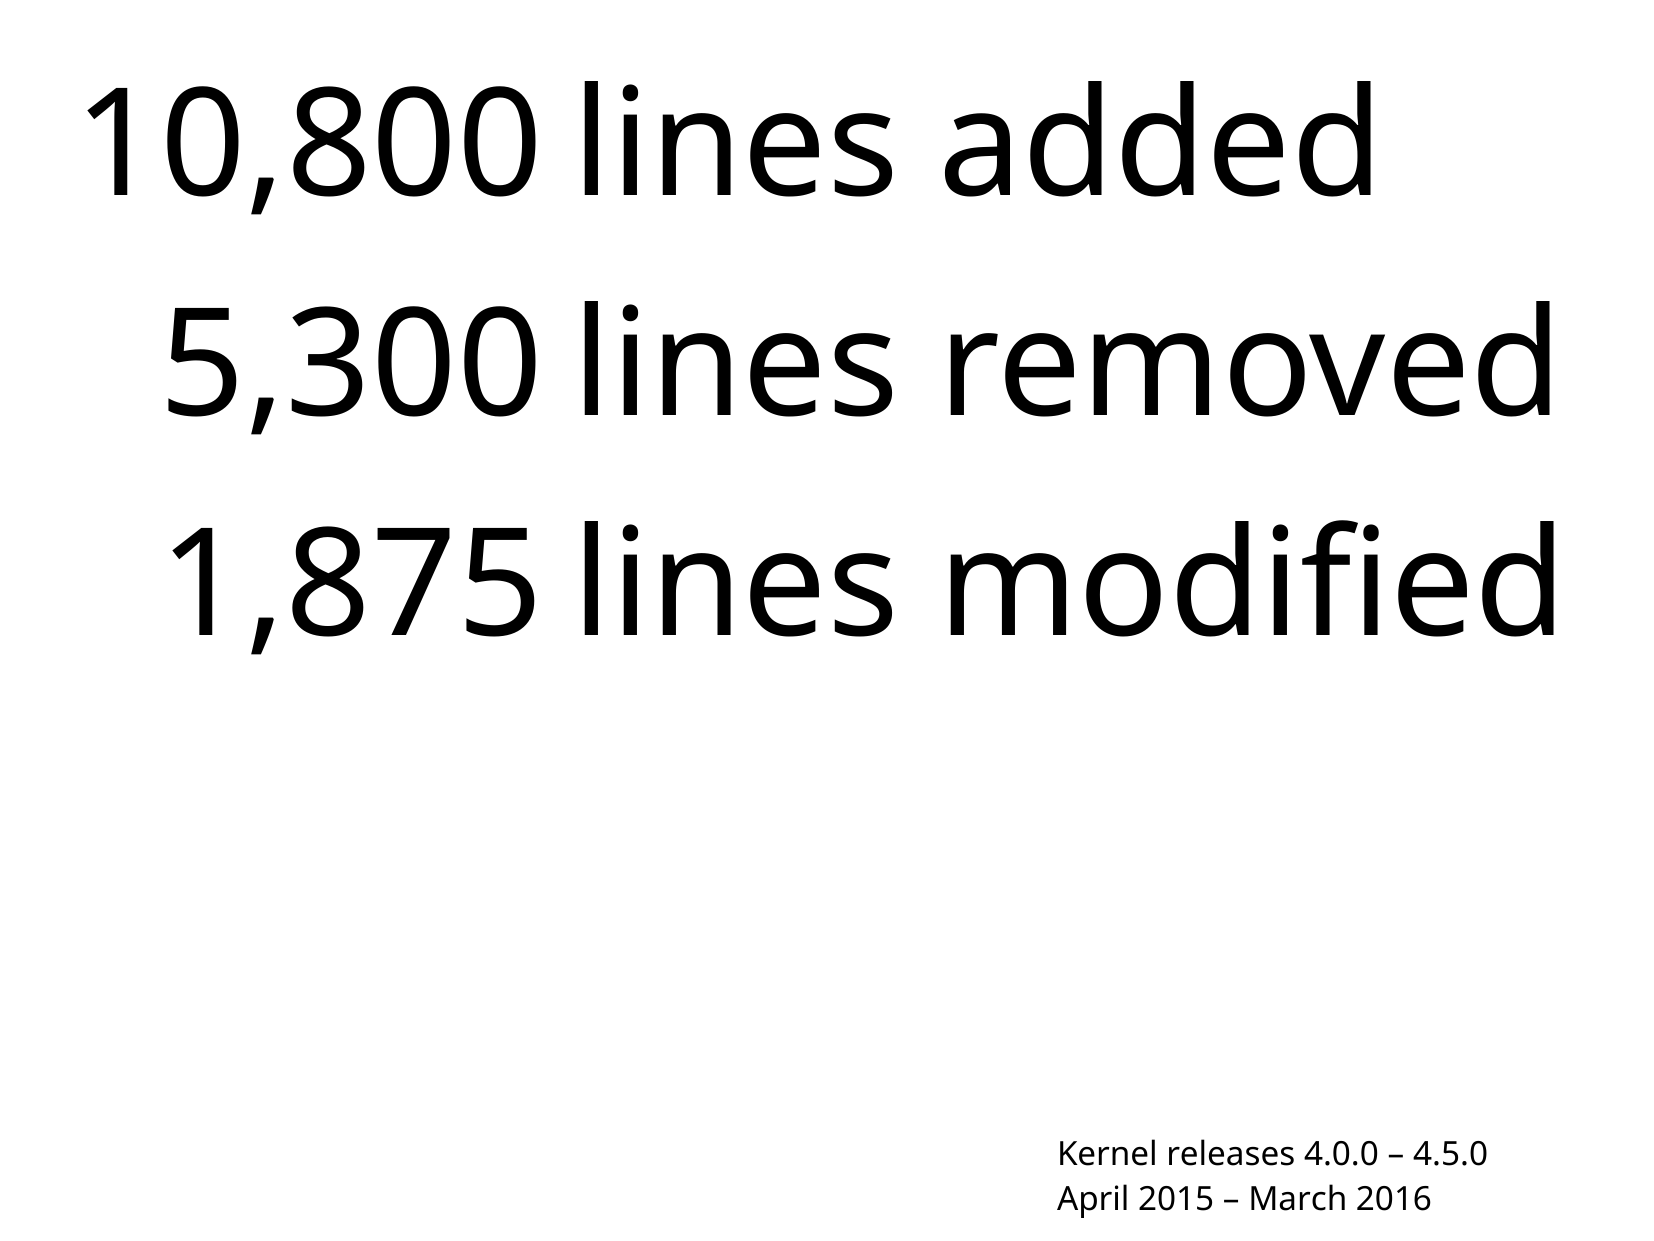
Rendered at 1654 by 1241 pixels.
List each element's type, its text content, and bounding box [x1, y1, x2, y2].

text_box Kernel releases 4.0.0 – 4.5.0 April 2015 – March 2016 [1042, 1122, 1569, 1218]
table_header lines added [559, 29, 1649, 247]
table_cell lines removed [559, 248, 1649, 467]
table_cell 1,875 [6, 468, 558, 687]
table_header 10,800 [6, 29, 558, 247]
table_cell 5,300 [6, 248, 558, 467]
table_cell lines modified [559, 468, 1649, 687]
